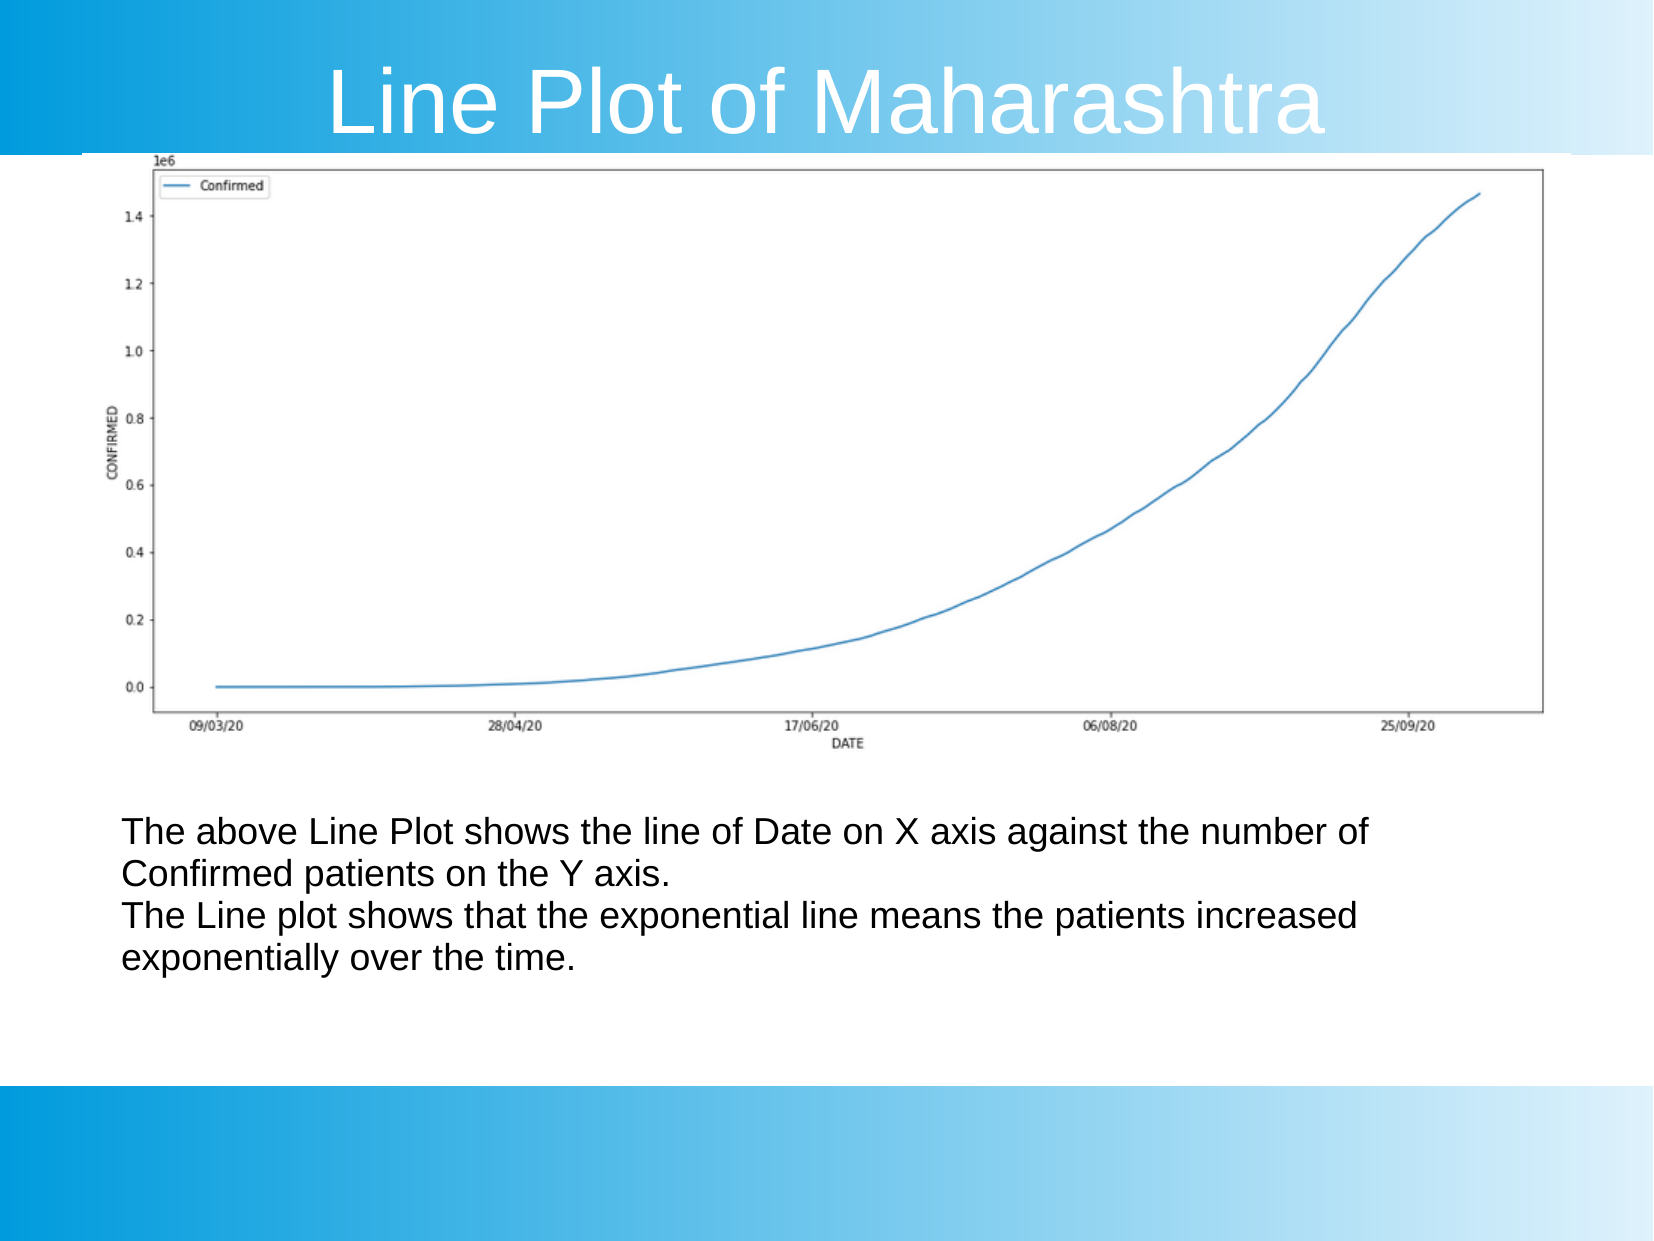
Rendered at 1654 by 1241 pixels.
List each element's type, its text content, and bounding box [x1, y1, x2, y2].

text_box The above Line Plot shows the line of Date on X axis against the number of Confirmed patients on the Y axis. The Line plot shows that the exponential line means the patients increased exponentially over the time. [106, 803, 1560, 986]
title Line Plot of Maharashtra [82, 49, 1571, 153]
picture [82, 153, 1571, 755]
